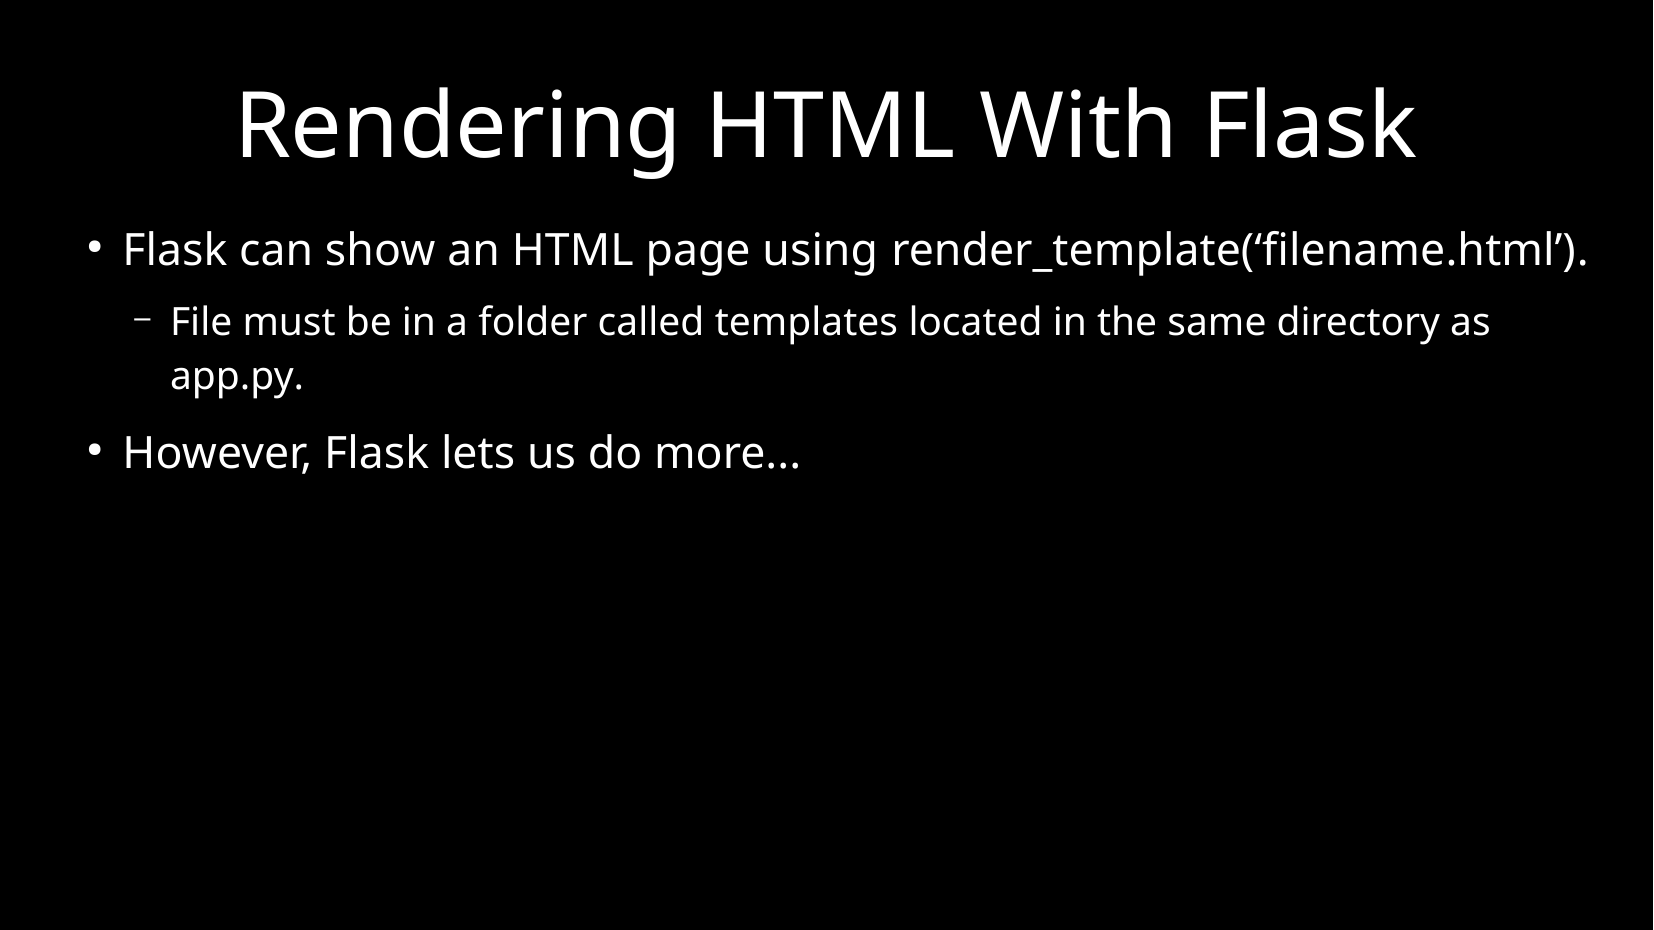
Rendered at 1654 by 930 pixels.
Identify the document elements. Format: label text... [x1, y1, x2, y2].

list Flask can show an HTML page using render_template(‘filename.html’). File must be in a folder called templates located in the same directory as app.py. However, Flask lets us do more... [75, 217, 1608, 526]
title Rendering HTML With Flask [82, 44, 1571, 200]
